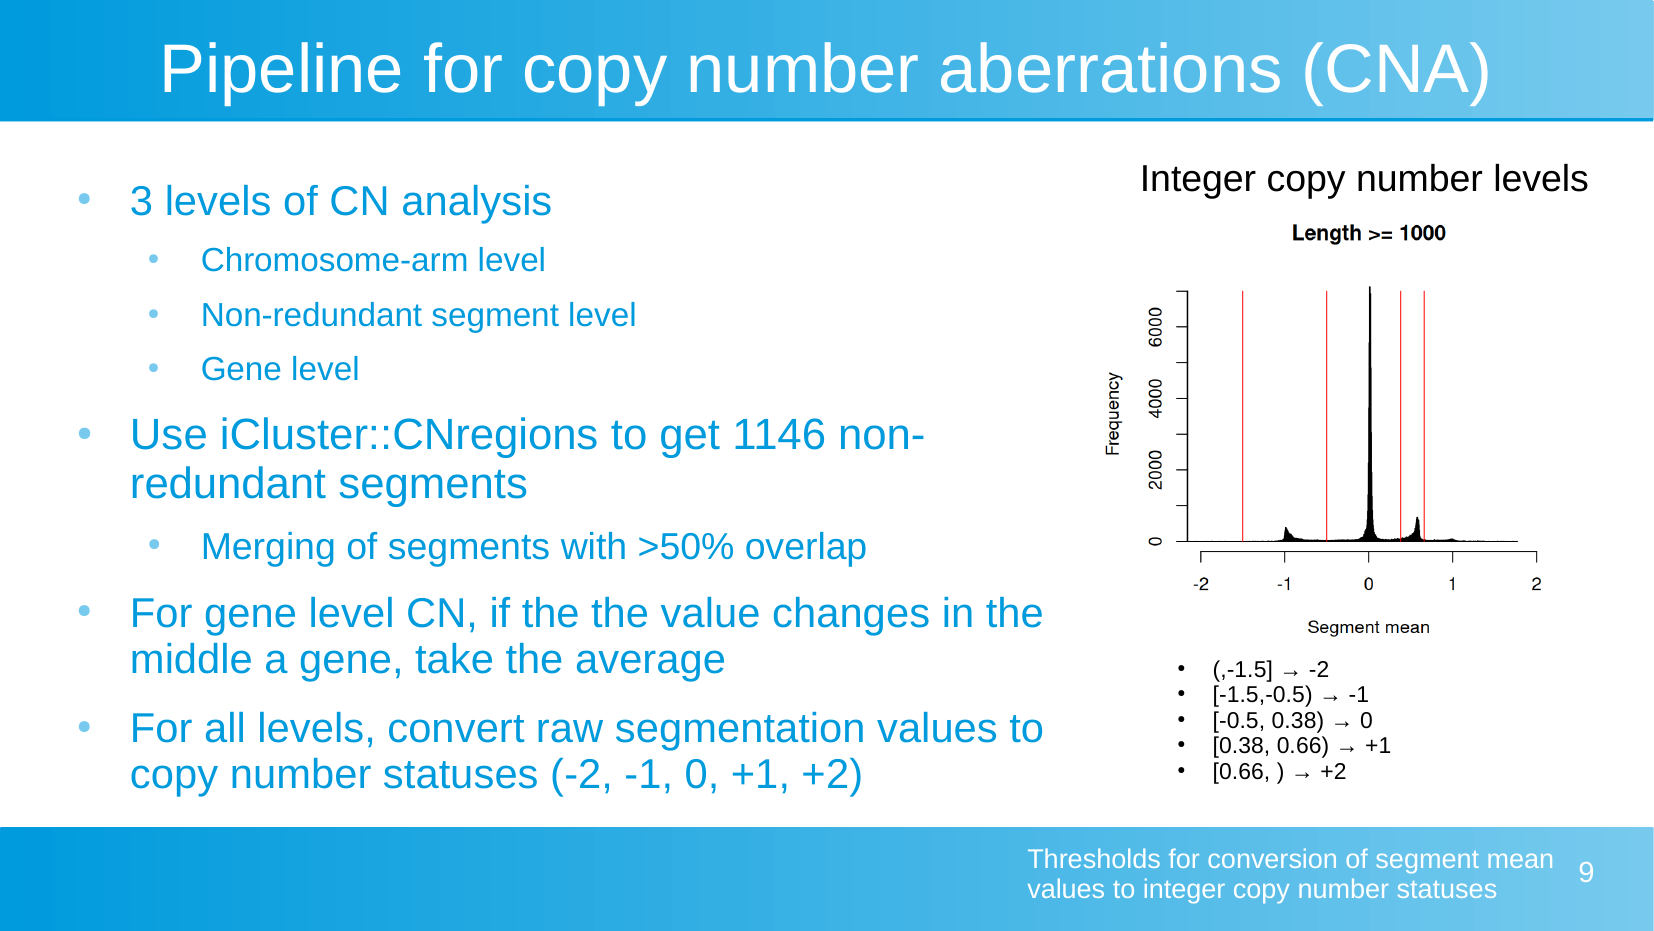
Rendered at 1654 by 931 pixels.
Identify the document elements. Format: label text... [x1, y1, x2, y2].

text_box Integer copy number levels [1125, 150, 1613, 226]
list 3 levels of CN analysis Chromosome-arm level Non-redundant segment level Gene level Use iCluster::CNregions to get 1146 non-redundant segments Merging of segments with >50% overlap For gene level CN, if the the value changes in the middle a gene, take the average For all levels, convert raw segmentation values to copy number statuses (-2, -1, 0, +1, +2) [59, 177, 1088, 768]
text_box (,-1.5] → -2 [-1.5,-0.5) → -1 [-0.5, 0.38) → 0 [0.38, 0.66) → +1 [0.66, ) → +2 [1162, 648, 1576, 788]
text_box Thresholds for conversion of segment mean values to integer copy number statuses [1012, 836, 1576, 913]
picture [1099, 188, 1595, 661]
title Pipeline for copy number aberrations (CNA) [59, 29, 1595, 108]
